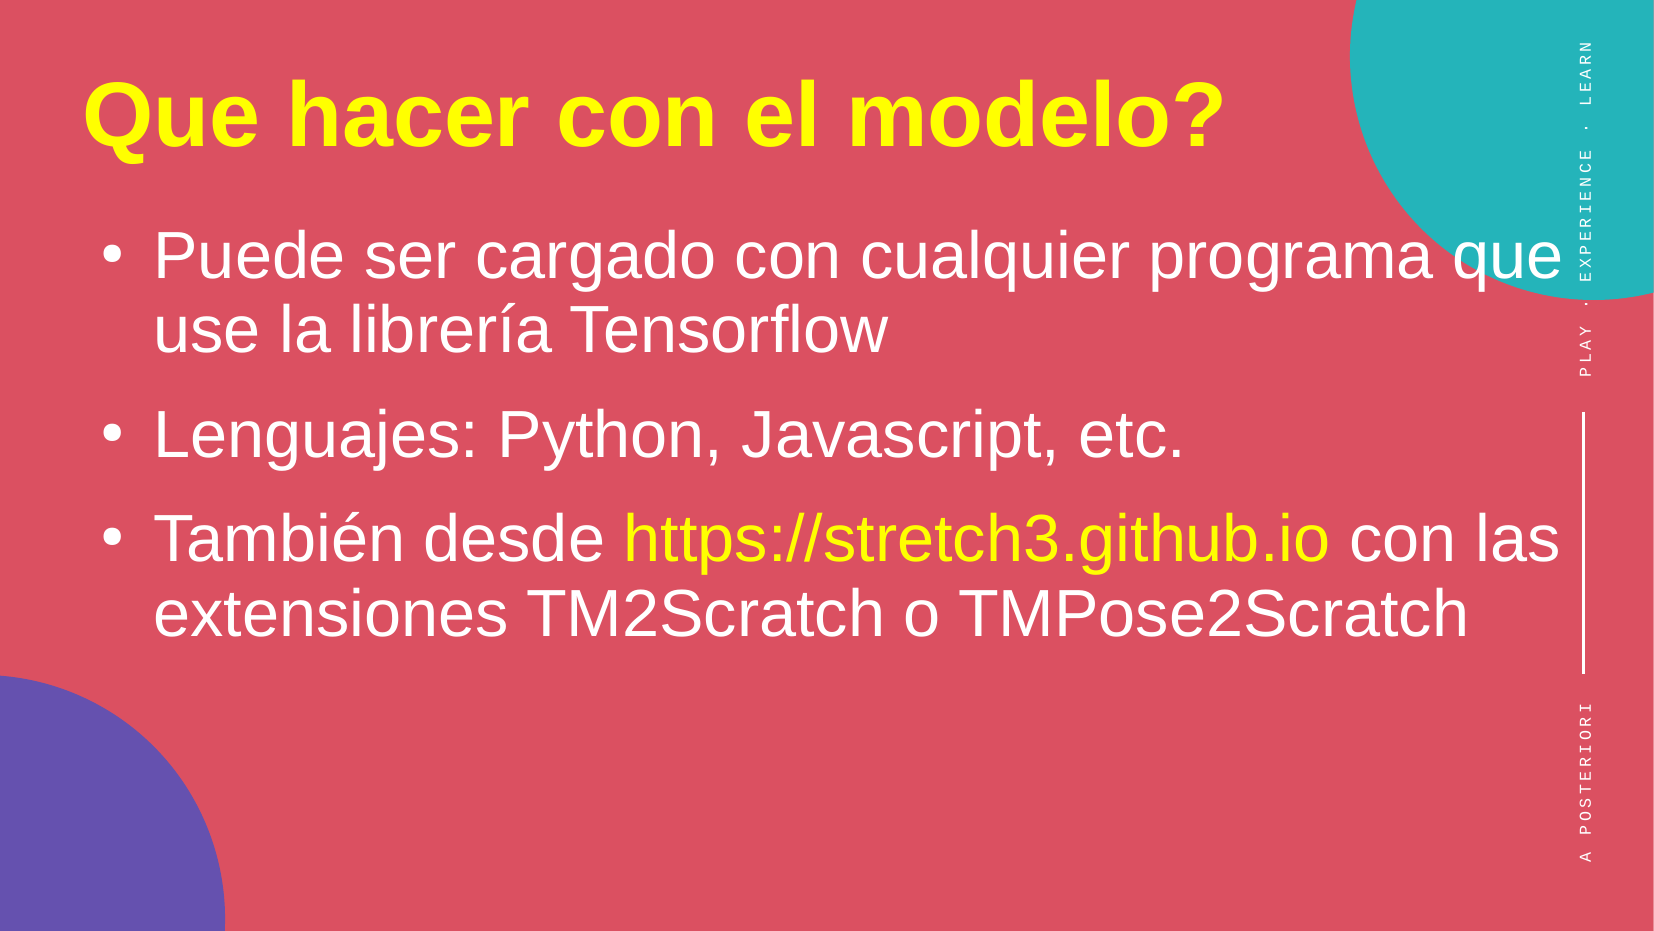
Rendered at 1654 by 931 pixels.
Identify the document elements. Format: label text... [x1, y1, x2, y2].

title Que hacer con el modelo? [82, 37, 1351, 193]
list Puede ser cargado con cualquier programa que use la librería Tensorflow Lenguajes: Python, Javascript, etc. También desde https://stretch3.github.io con las extensiones TM2Scratch o TMPose2Scratch [82, 217, 1571, 758]
